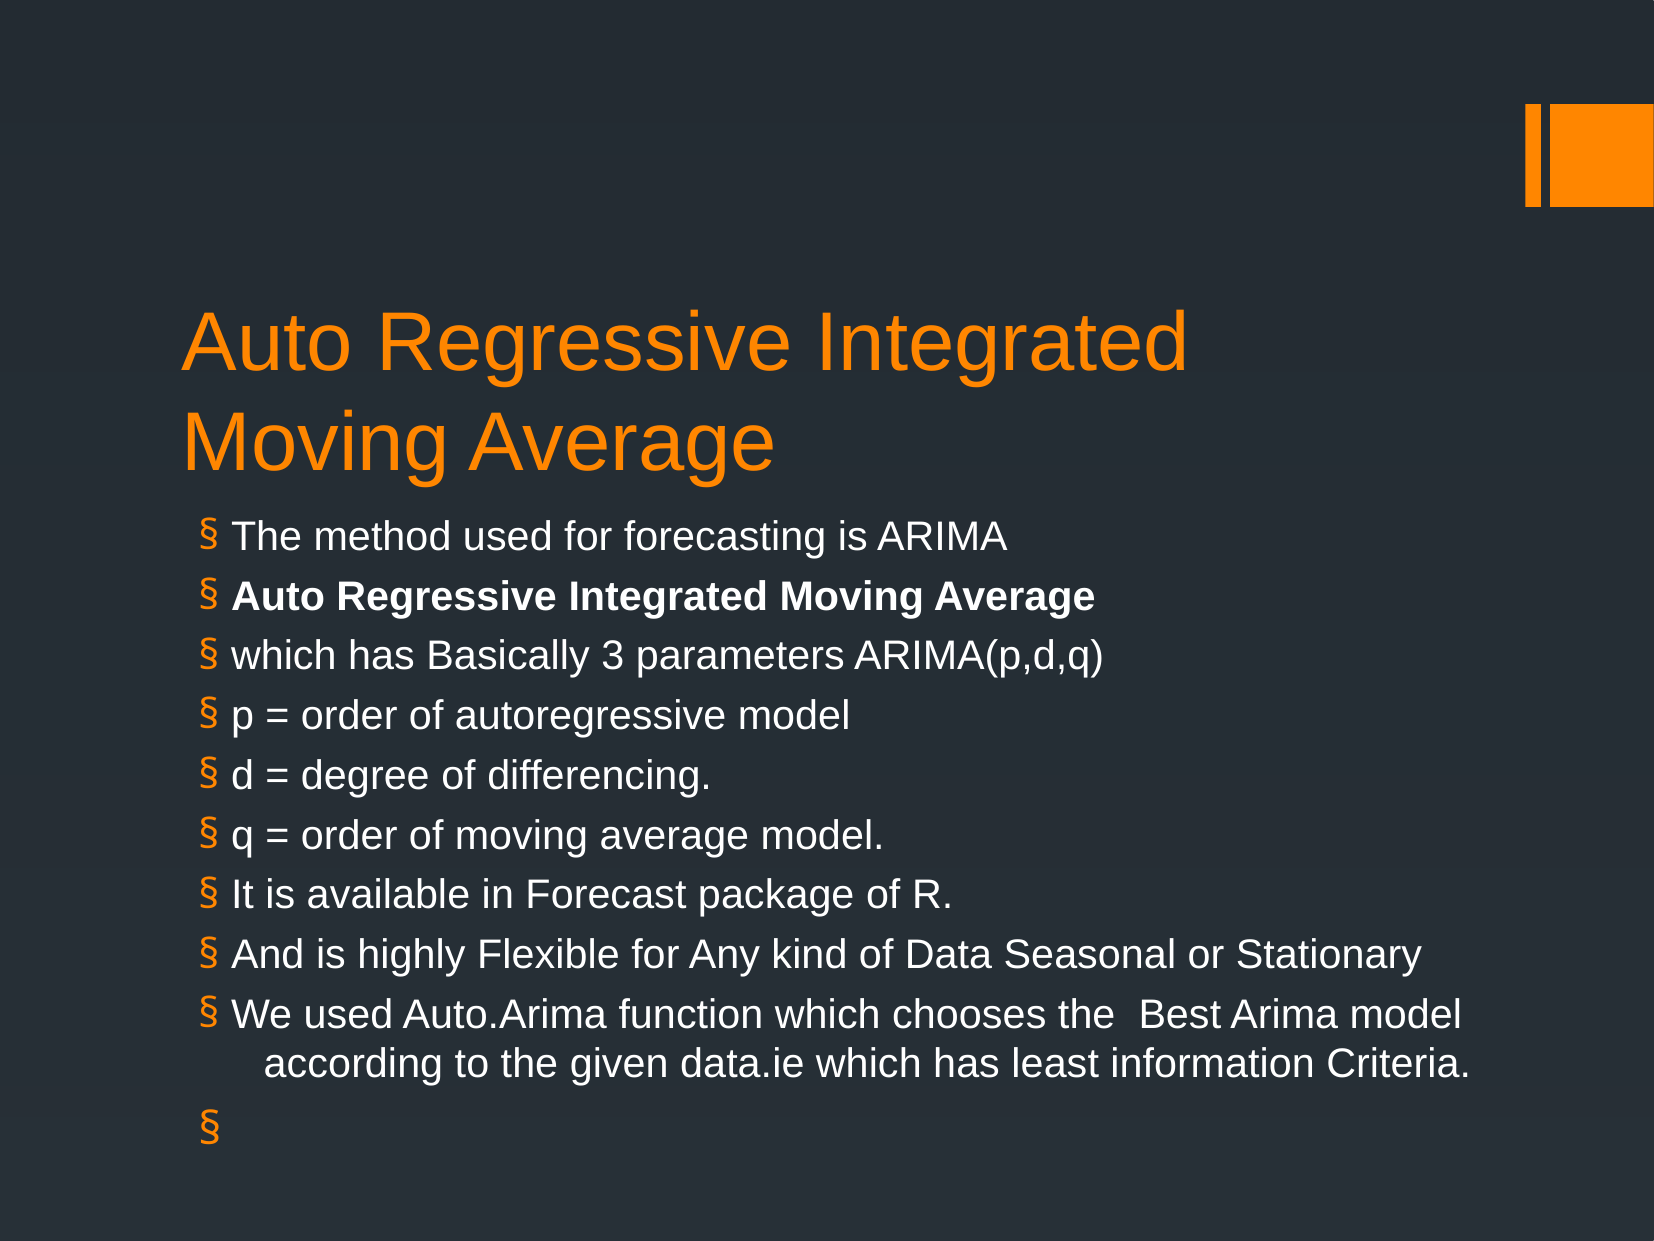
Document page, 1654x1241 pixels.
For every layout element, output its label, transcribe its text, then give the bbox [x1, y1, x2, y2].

title Auto Regressive Integrated Moving Average [165, 279, 1489, 489]
list The method used for forecasting is ARIMA Auto Regressive Integrated Moving Average which has Basically 3 parameters ARIMA(p,d,q) p = order of autoregressive model d = degree of differencing. q = order of moving average model. It is available in Forecast package of R. And is highly Flexible for Any kind of Data Seasonal or Stationary We used Auto.Arima function which chooses the Best Arima model according to the given data.ie which has least information Criteria. [165, 500, 1489, 1141]
